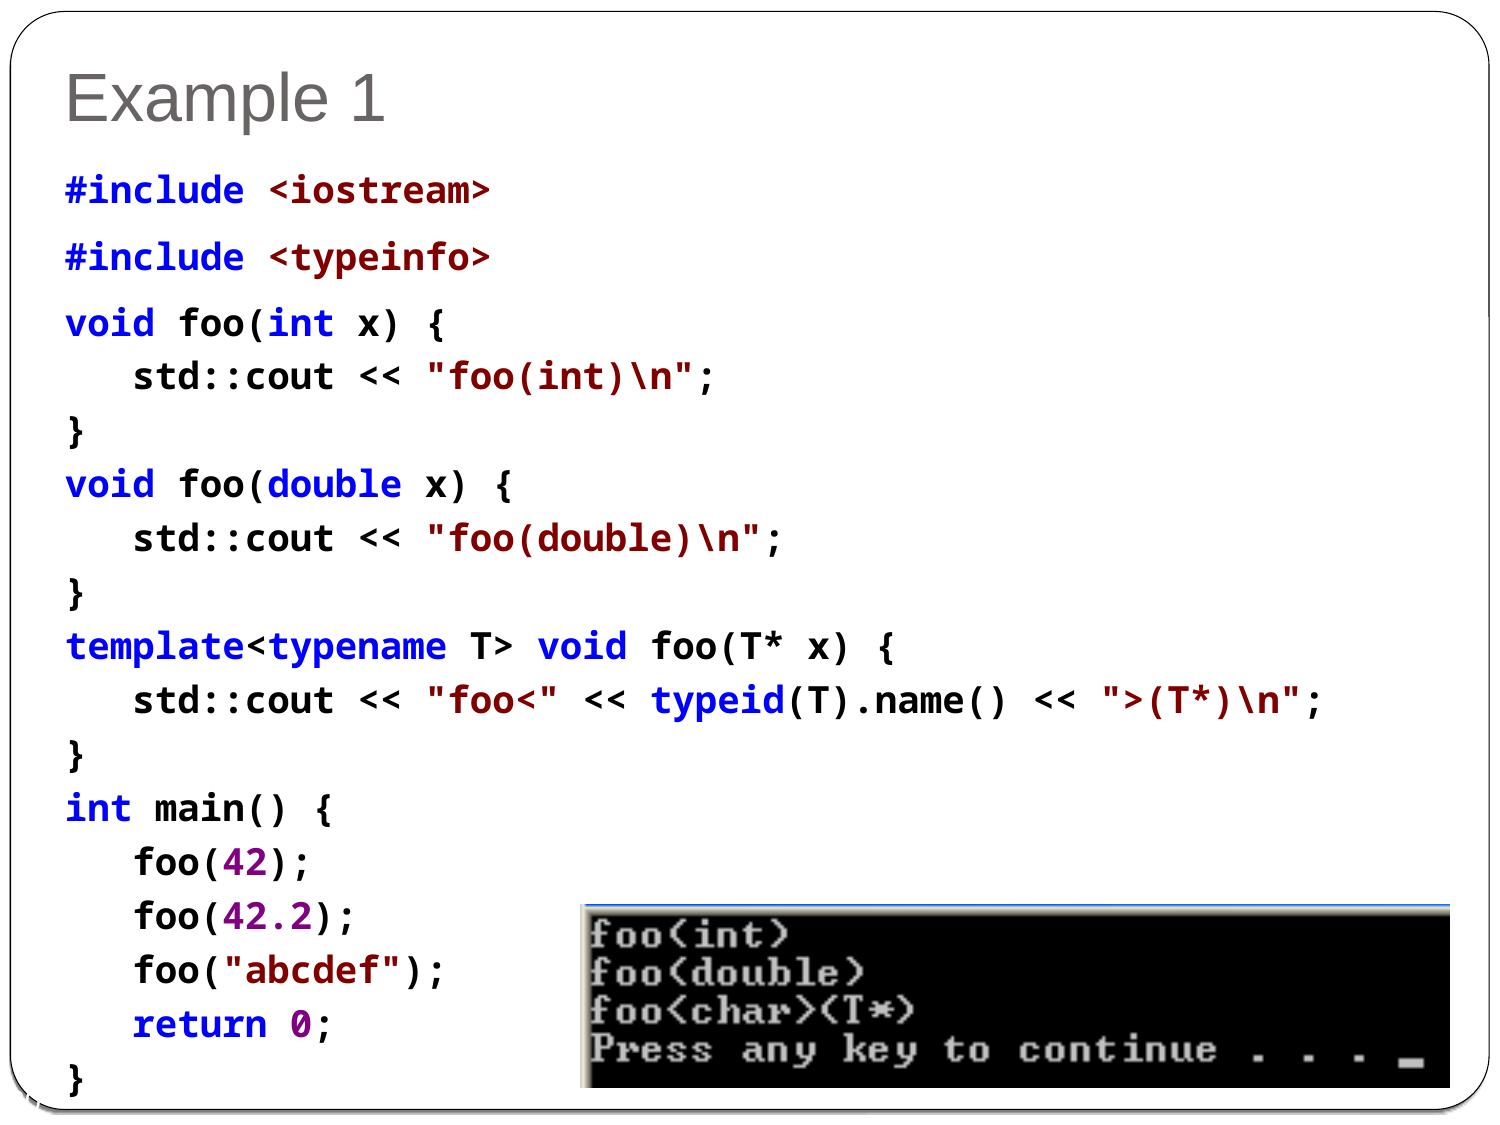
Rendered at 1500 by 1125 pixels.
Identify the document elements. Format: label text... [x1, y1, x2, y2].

slide_number <number> [0, 1074, 50, 1125]
title Example 1 [50, 45, 1450, 149]
list #include <iostream> #include <typeinfo> void foo(int x) { std::cout << "foo(int)\n"; } void foo(double x) { std::cout << "foo(double)\n"; } template<typename T> void foo(T* x) { std::cout << "foo<" << typeid(T).name() << ">(T*)\n"; } int main() { foo(42); foo(42.2); foo("abcdef"); return 0; } [50, 149, 1450, 1088]
picture [580, 904, 1450, 1088]
